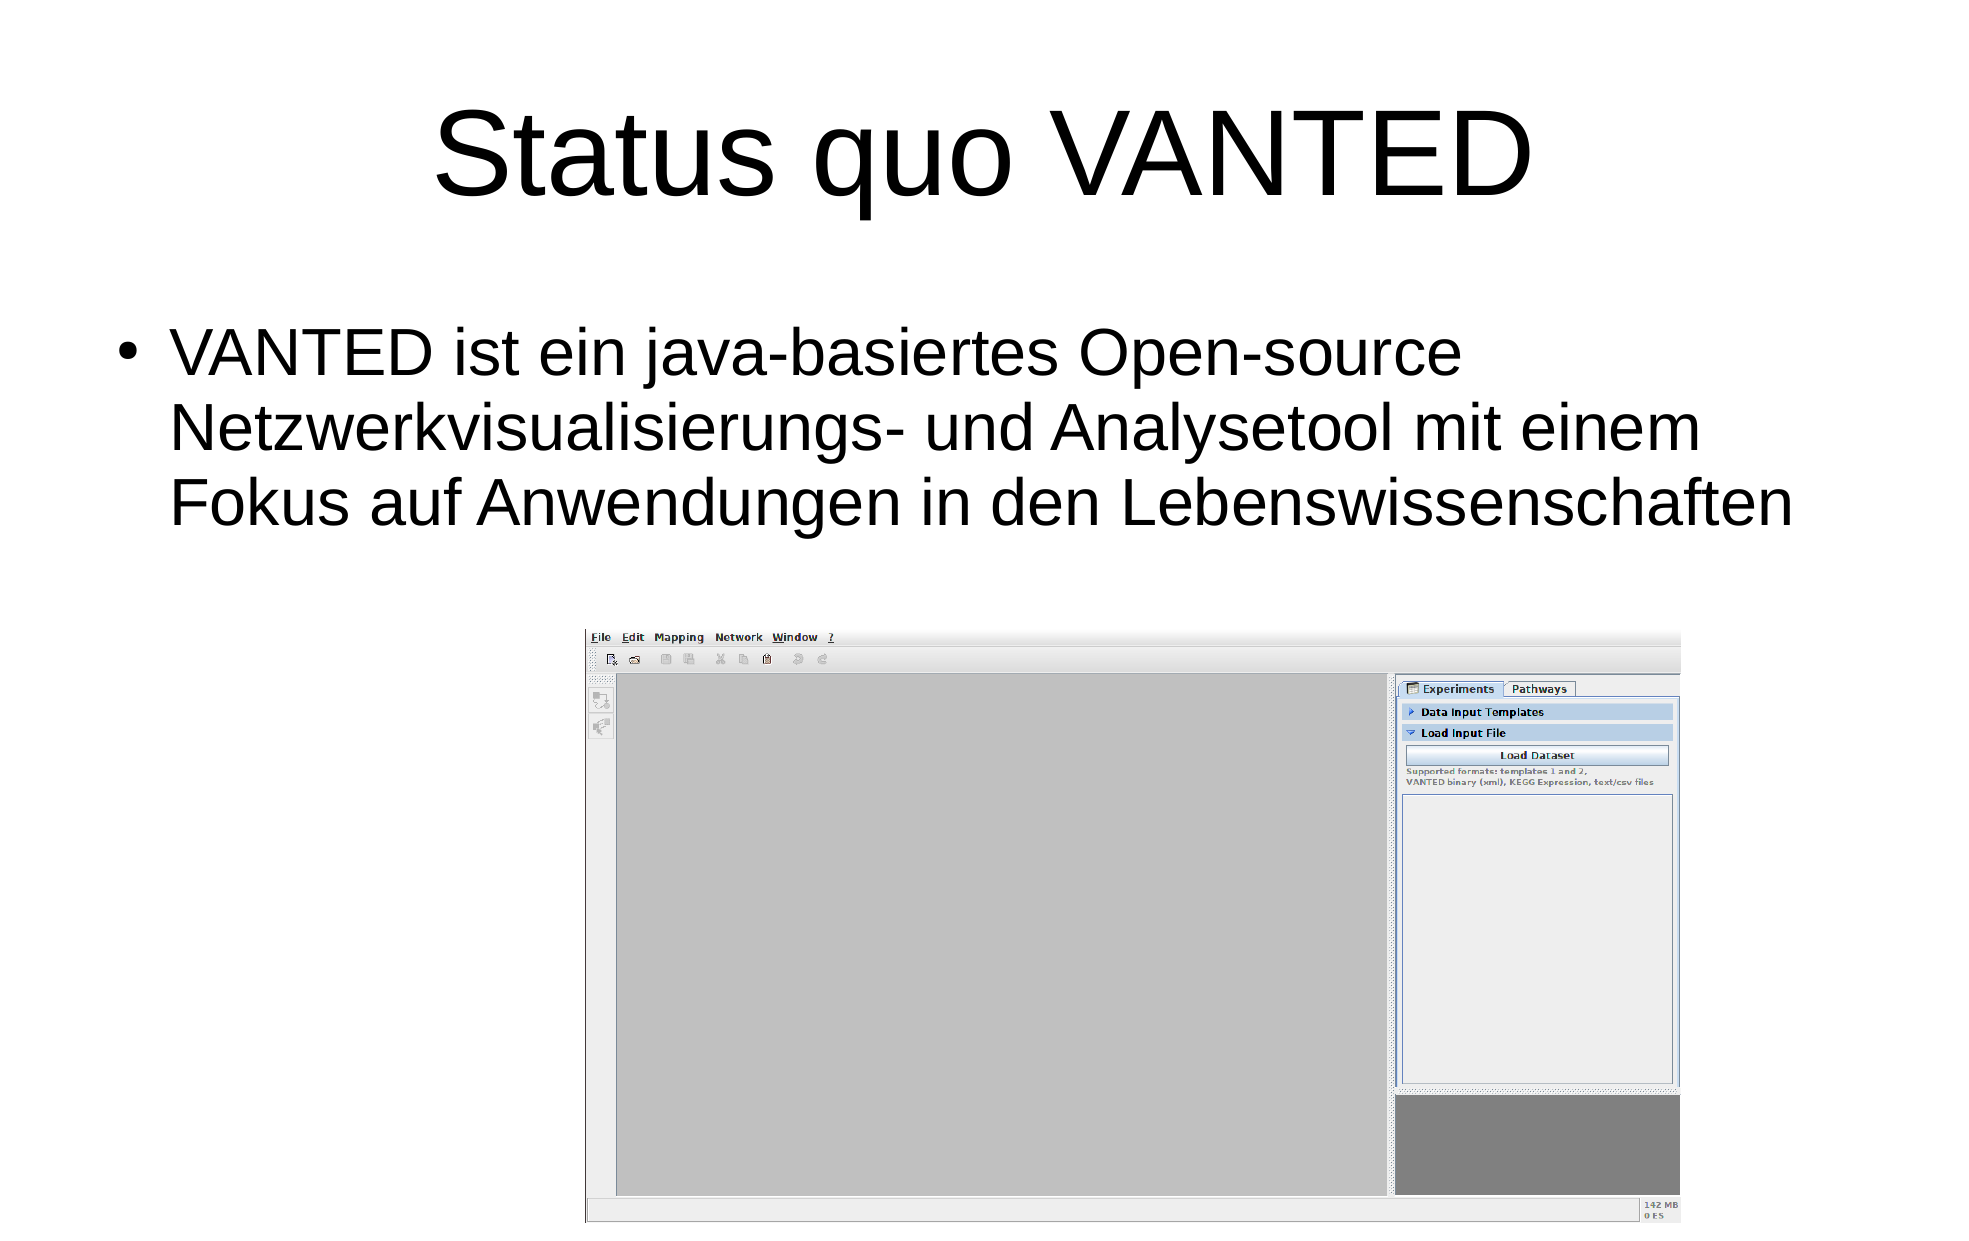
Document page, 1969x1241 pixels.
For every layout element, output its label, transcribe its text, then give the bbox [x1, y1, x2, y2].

title Status quo VANTED [98, 49, 1870, 257]
list VANTED ist ein java-basiertes Open-source Netzwerkvisualisierungs- und Analysetool mit einem Fokus auf Anwendungen in den Lebenswissenschaften [98, 315, 1861, 1081]
picture [585, 629, 1681, 1223]
